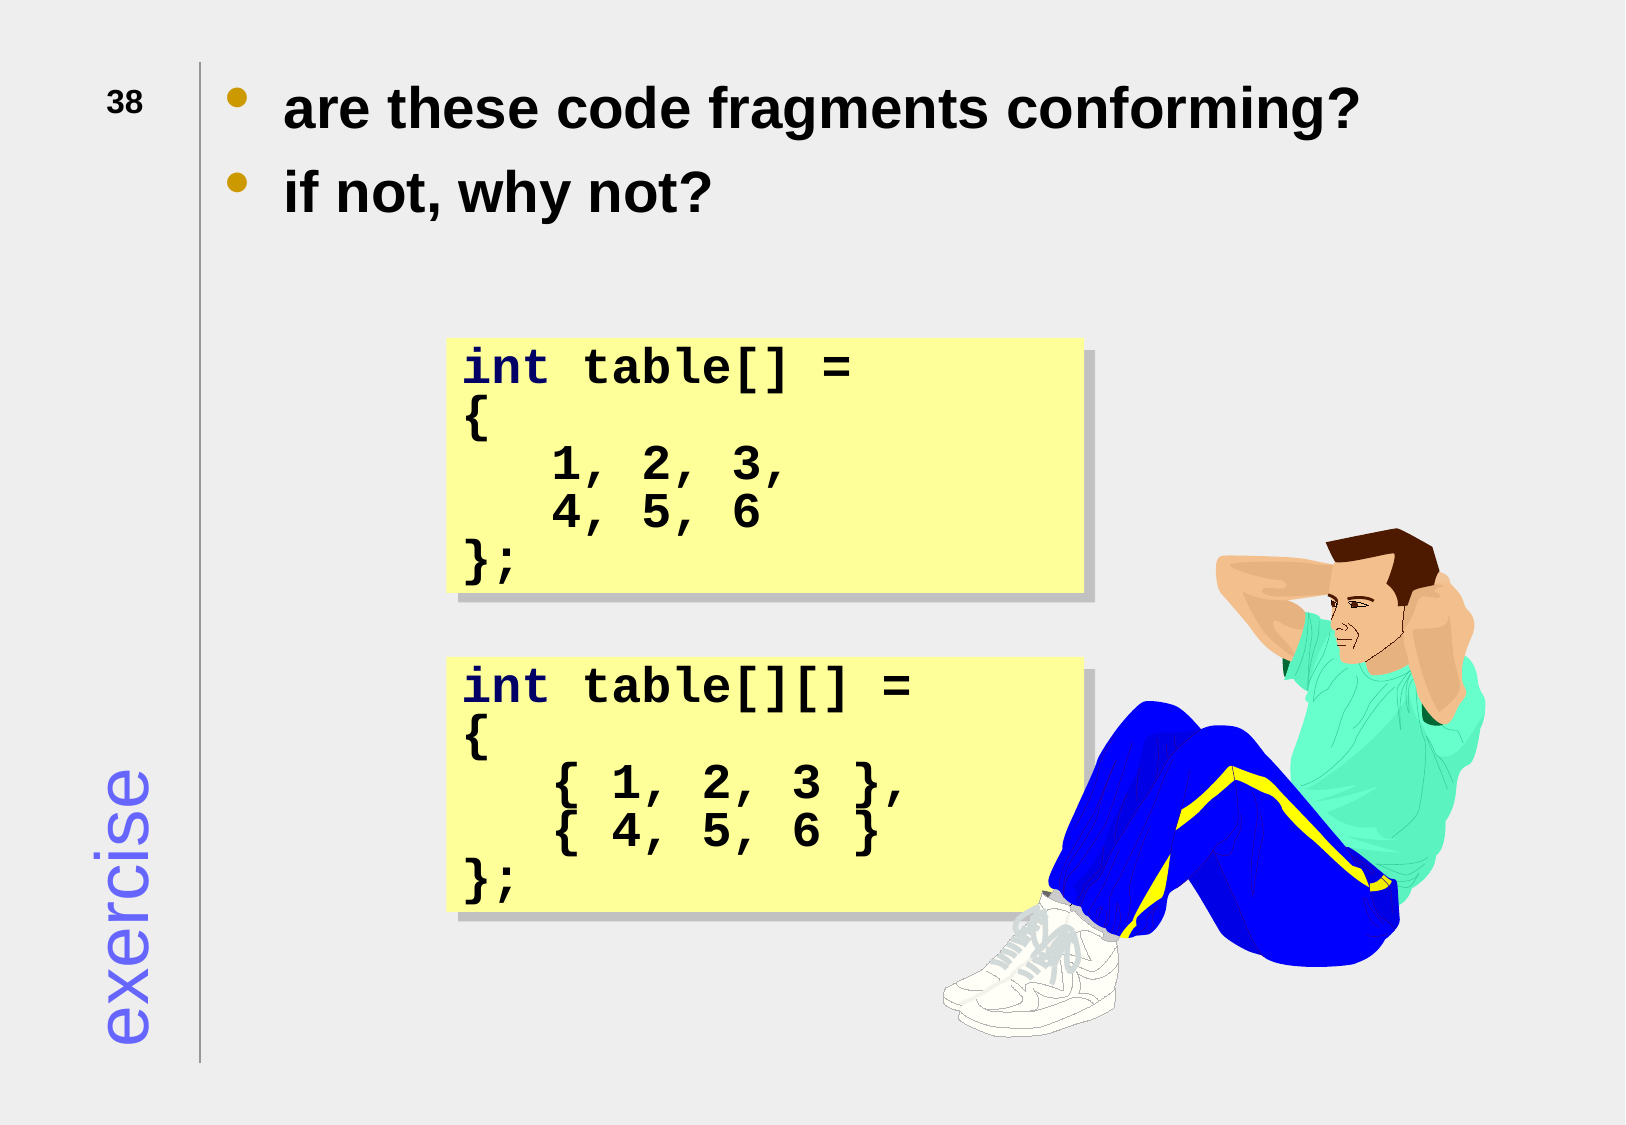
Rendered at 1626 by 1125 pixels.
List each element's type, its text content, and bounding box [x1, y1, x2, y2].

list are these code fragments conforming? if not, why not? [212, 62, 1593, 1063]
title exercise [50, 187, 188, 1063]
text_box [1070, 944, 1075, 955]
text_box [943, 528, 1486, 1037]
text_box int table[] = { 1, 2, 3, 4, 5, 6 }; [446, 337, 1085, 593]
text_box int table[][] = { { 1, 2, 3 }, { 4, 5, 6 } }; [446, 656, 1085, 912]
text_box [1037, 926, 1042, 944]
text_box [1070, 955, 1075, 963]
text_box [1188, 853, 1261, 956]
